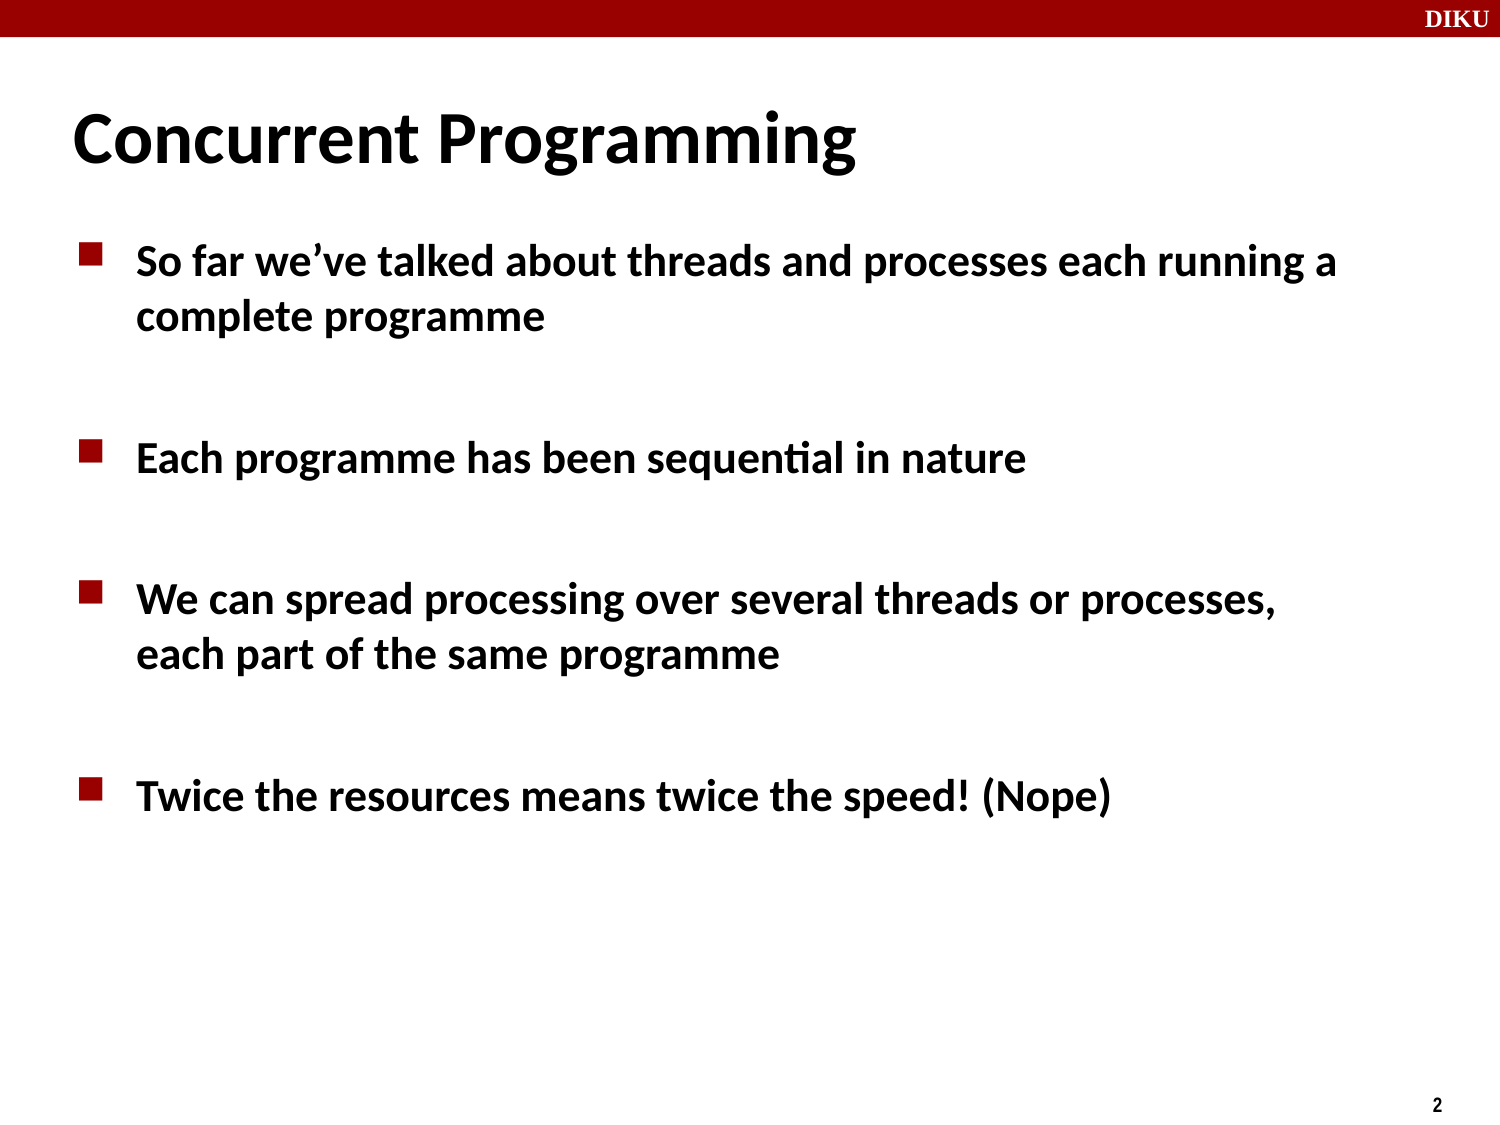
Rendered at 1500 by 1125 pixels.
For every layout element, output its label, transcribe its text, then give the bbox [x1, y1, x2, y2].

text_box Concurrent Programming [58, 71, 1304, 197]
text_box So far we’ve talked about threads and processes each running a complete programme Each programme has been sequential in nature We can spread processing over several threads or processes, each part of the same programme Twice the resources means twice the speed! (Nope) [65, 223, 1361, 1039]
